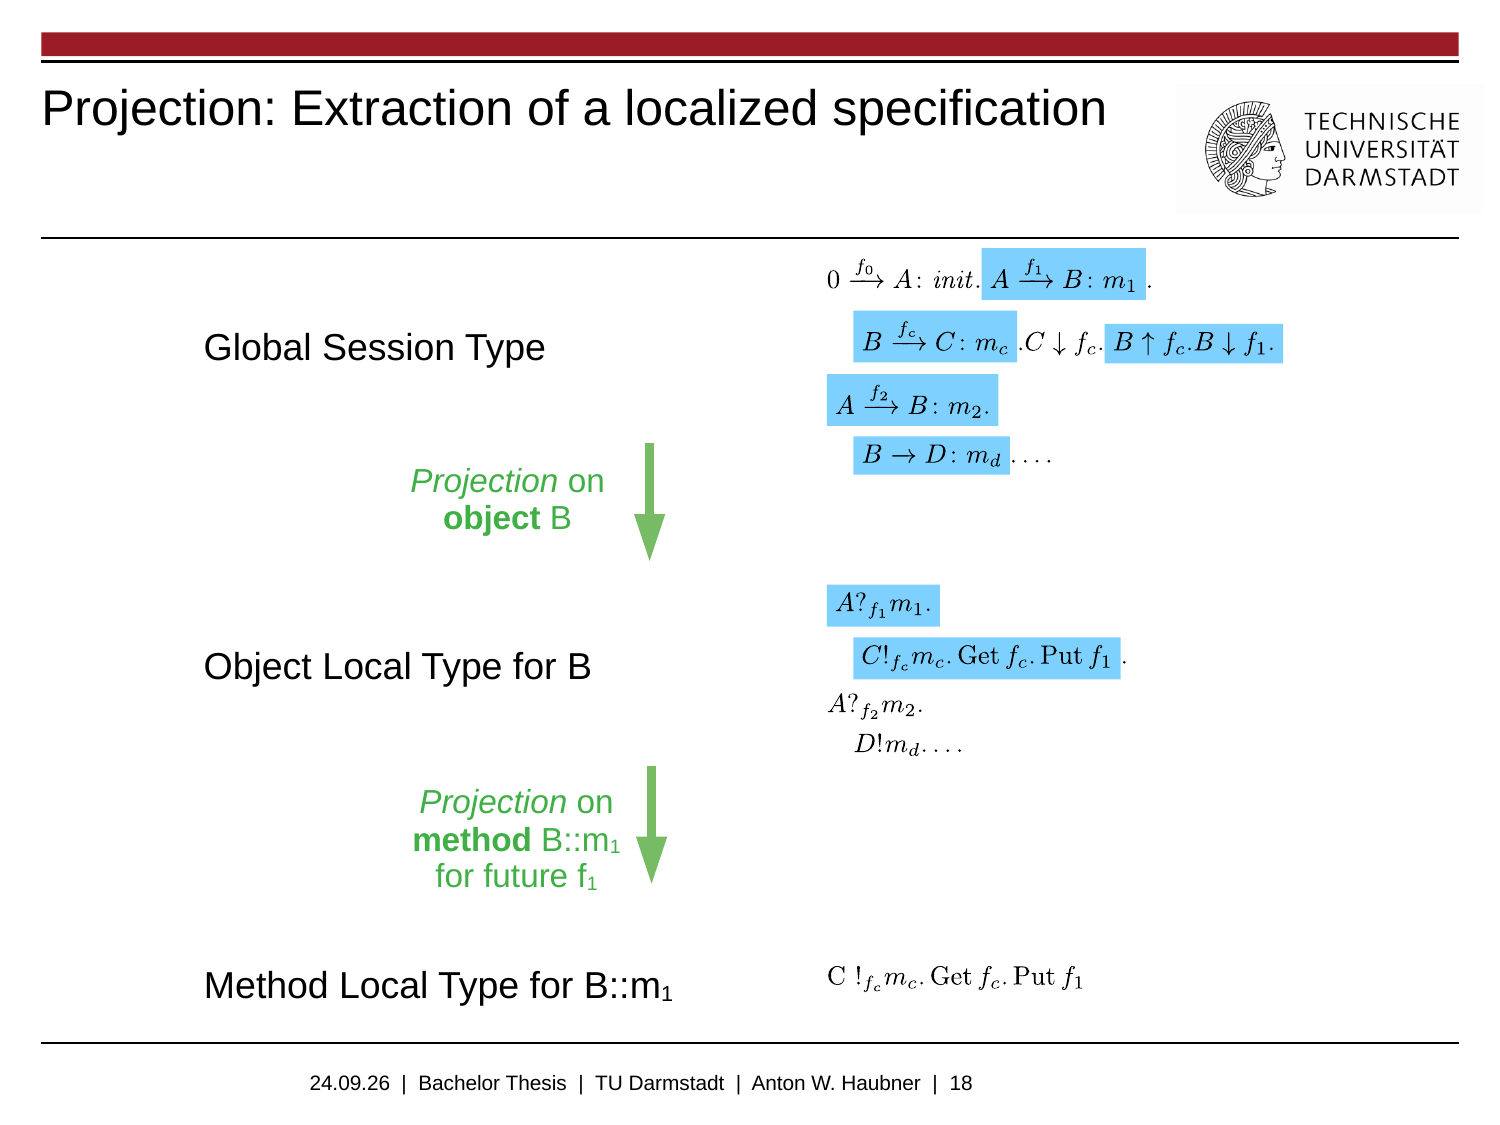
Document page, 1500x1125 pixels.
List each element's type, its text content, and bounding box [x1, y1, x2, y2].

text_box Projection on object B [395, 454, 620, 544]
text_box Method Local Type for B::m1 [189, 950, 688, 1020]
picture [826, 248, 1284, 475]
picture [826, 966, 1084, 993]
text_box Object Local Type for B [189, 637, 608, 695]
text_box Projection on method B::m1 for future f1 [397, 765, 636, 914]
text_box Global Session Type [188, 318, 561, 376]
picture [826, 584, 1129, 757]
title Projection: Extraction of a localized specification [41, 32, 1131, 184]
